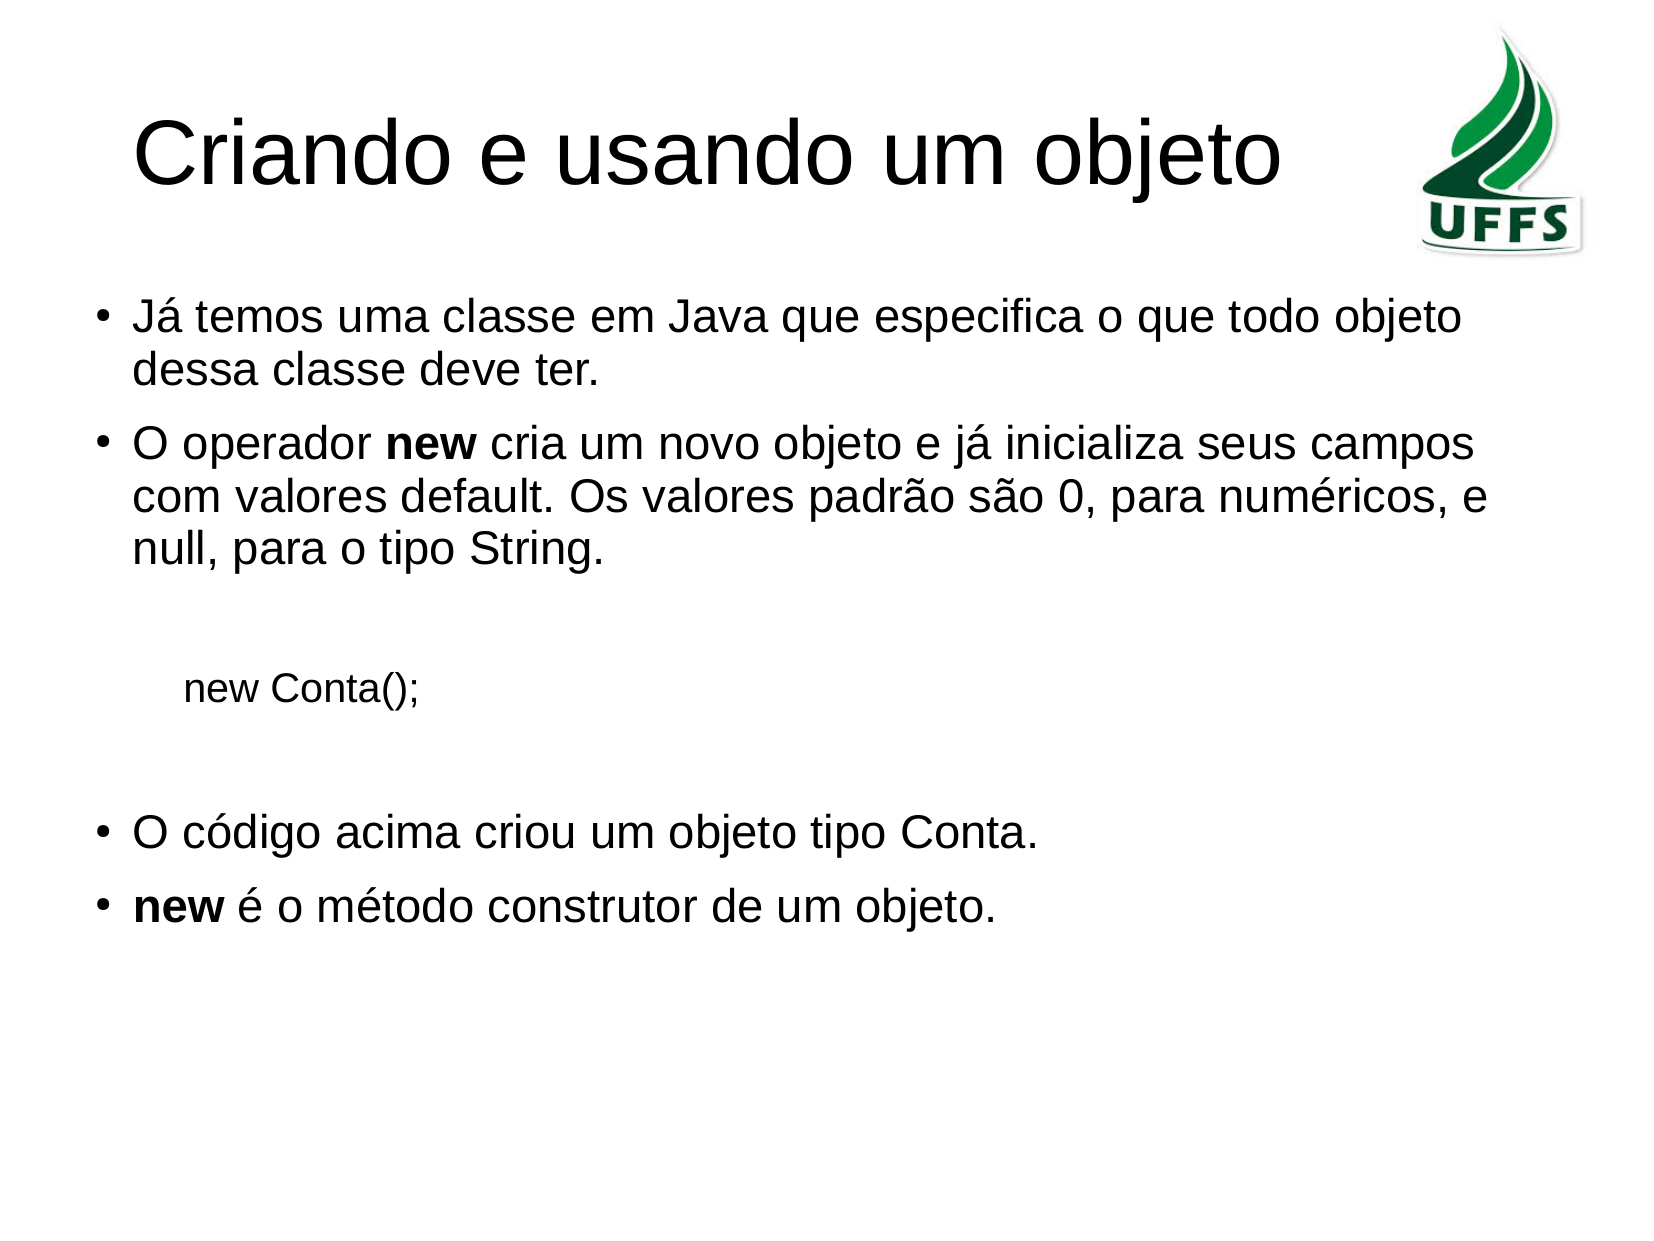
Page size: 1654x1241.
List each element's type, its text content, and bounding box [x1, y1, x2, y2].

picture [1381, 20, 1624, 272]
list Já temos uma classe em Java que especifica o que todo objeto dessa classe deve ter. O operador new cria um novo objeto e já inicializa seus campos com valores default. Os valores padrão são 0, para numéricos, e null, para o tipo String. new Conta(); O código acima criou um objeto tipo Conta. new é o método construtor de um objeto. [82, 290, 1571, 1010]
title Criando e usando um objeto [82, 49, 1335, 257]
